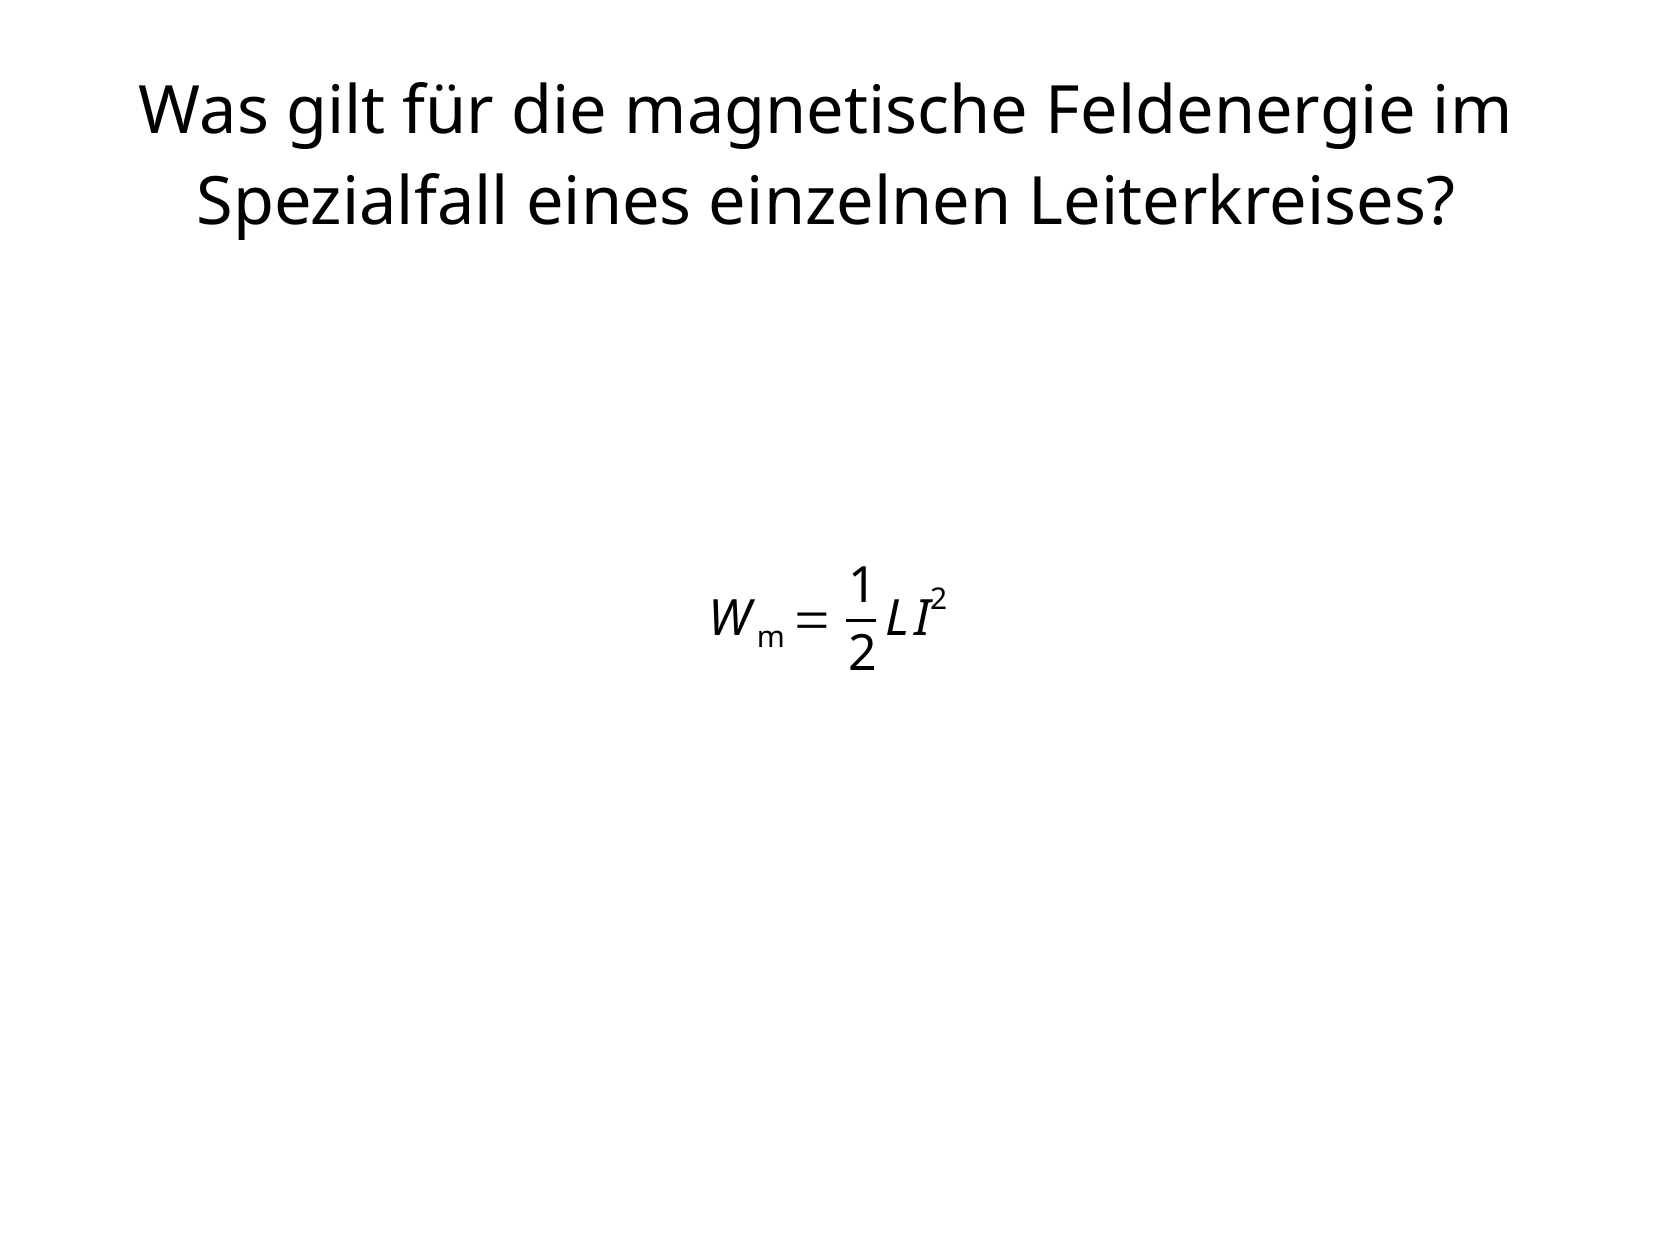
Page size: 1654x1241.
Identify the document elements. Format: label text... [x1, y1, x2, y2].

chart [702, 555, 952, 685]
title Was gilt für die magnetische Feldenergie im Spezialfall eines einzelnen Leiterkreises? [82, 49, 1571, 257]
